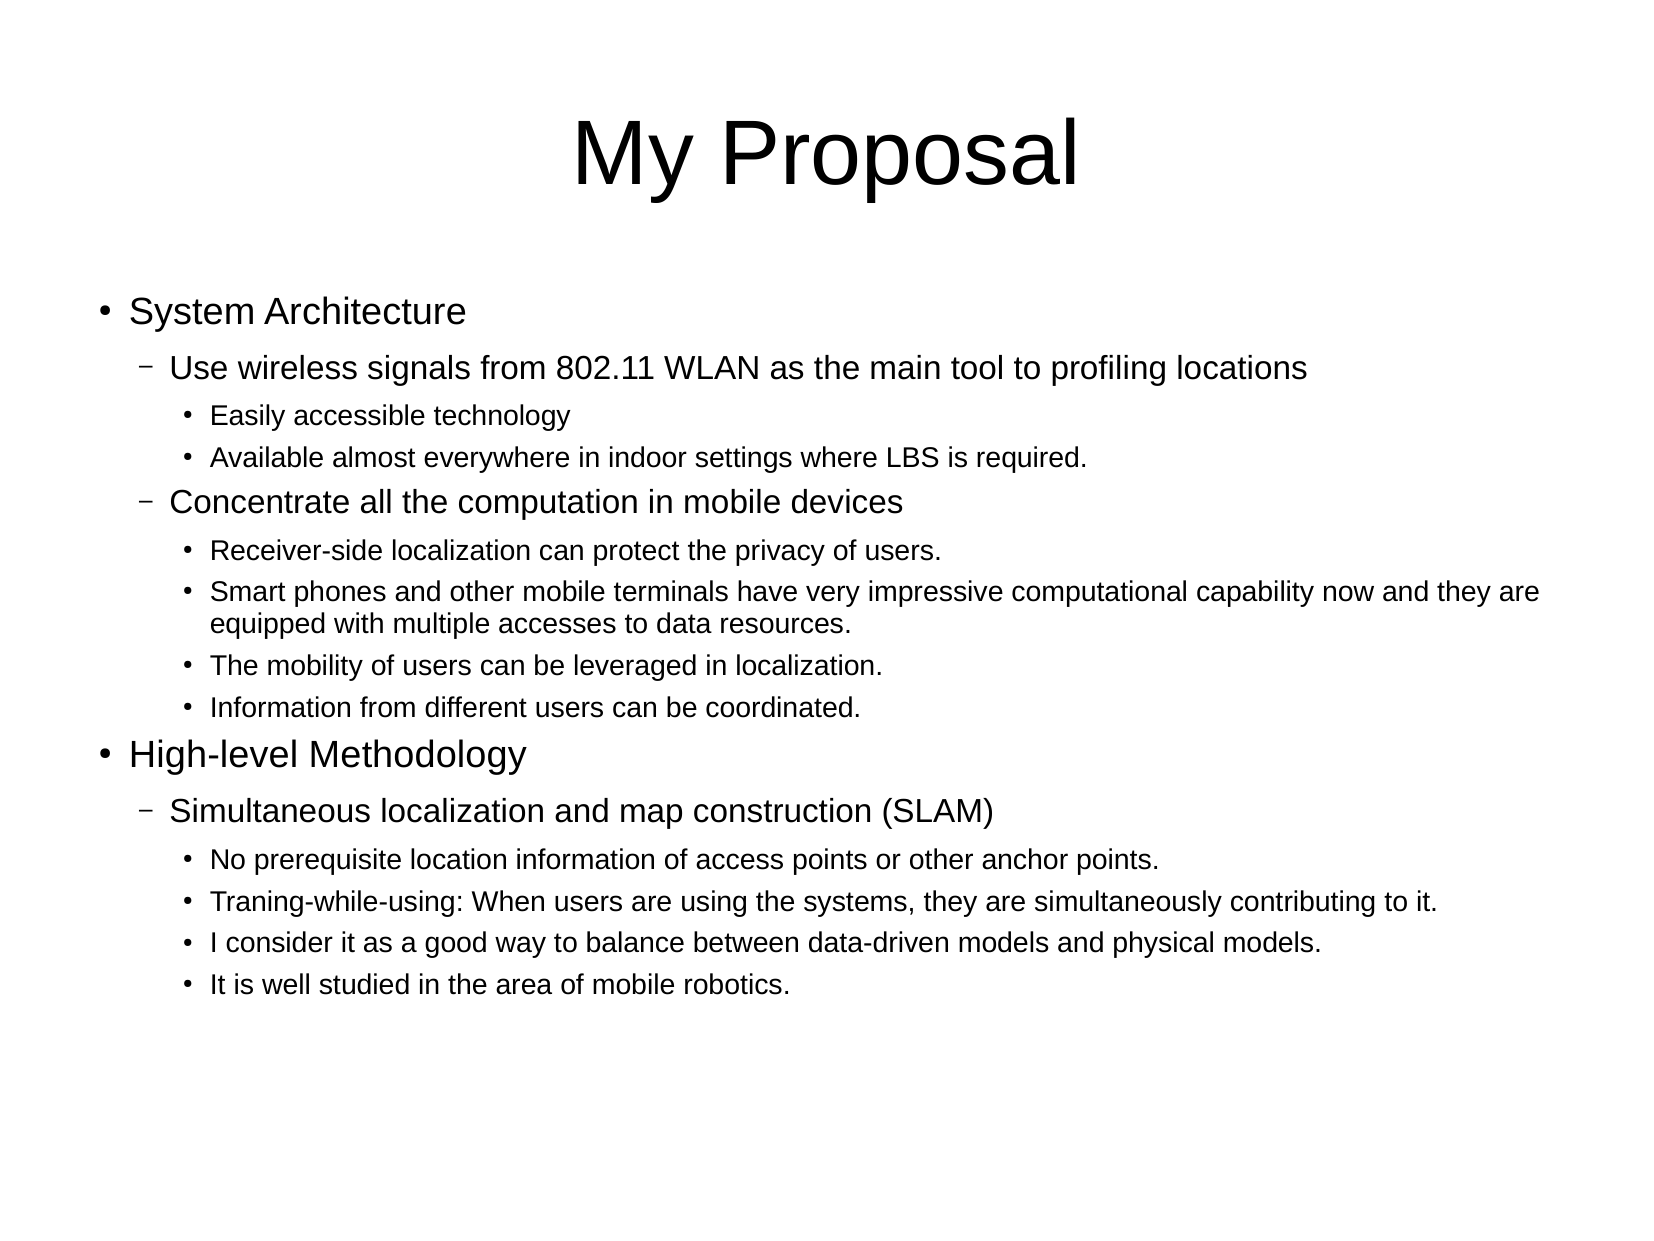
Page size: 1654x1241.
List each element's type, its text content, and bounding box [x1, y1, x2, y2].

list System Architecture Use wireless signals from 802.11 WLAN as the main tool to profiling locations Easily accessible technology Available almost everywhere in indoor settings where LBS is required. Concentrate all the computation in mobile devices Receiver-side localization can protect the privacy of users. Smart phones and other mobile terminals have very impressive computational capability now and they are equipped with multiple accesses to data resources. The mobility of users can be leveraged in localization. Information from different users can be coordinated. High-level Methodology Simultaneous localization and map construction (SLAM) No prerequisite location information of access points or other anchor points. Traning-while-using: When users are using the systems, they are simultaneously contributing to it. I consider it as a good way to balance between data-driven models and physical models. It is well studied in the area of mobile robotics. [88, 290, 1577, 1010]
title My Proposal [82, 49, 1571, 257]
